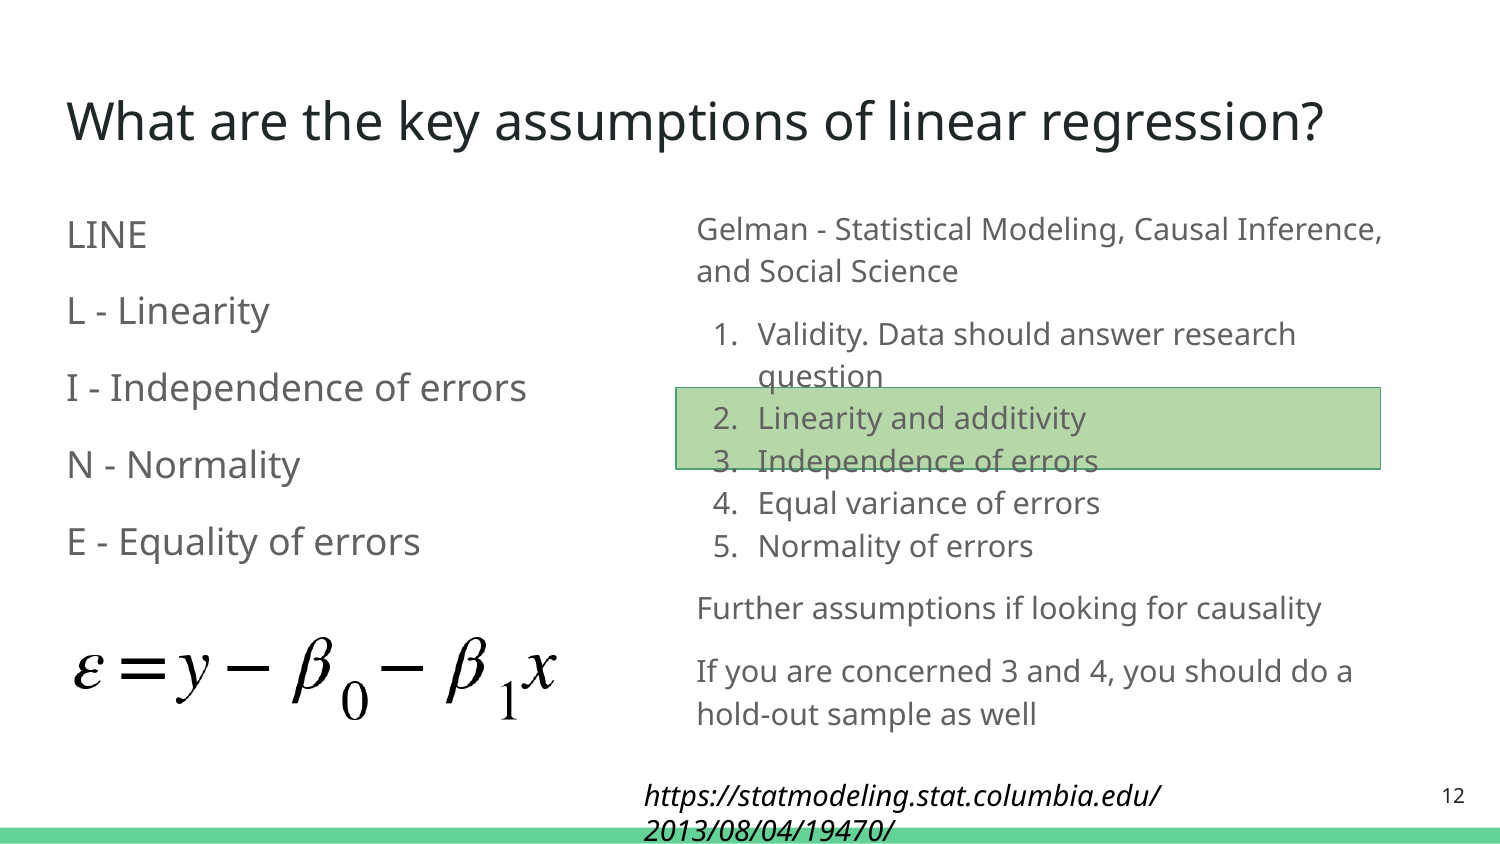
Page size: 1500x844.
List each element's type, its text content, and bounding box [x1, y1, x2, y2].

list Gelman - Statistical Modeling, Causal Inference, and Social Science Validity. Data should answer research question Linearity and additivity Independence of errors Equal variance of errors Normality of errors Further assumptions if looking for causality If you are concerned 3 and 4, you should do a hold-out sample as well [681, 189, 1413, 750]
picture [72, 637, 560, 720]
slide_number <number> [1400, 764, 1480, 830]
text_box [676, 387, 681, 470]
list LINE L - Linearity I - Independence of errors N - Normality E - Equality of errors [51, 189, 581, 750]
title What are the key assumptions of linear regression? [51, 72, 1449, 167]
text_box https://statmodeling.stat.columbia.edu/2013/08/04/19470/ [628, 761, 1400, 844]
